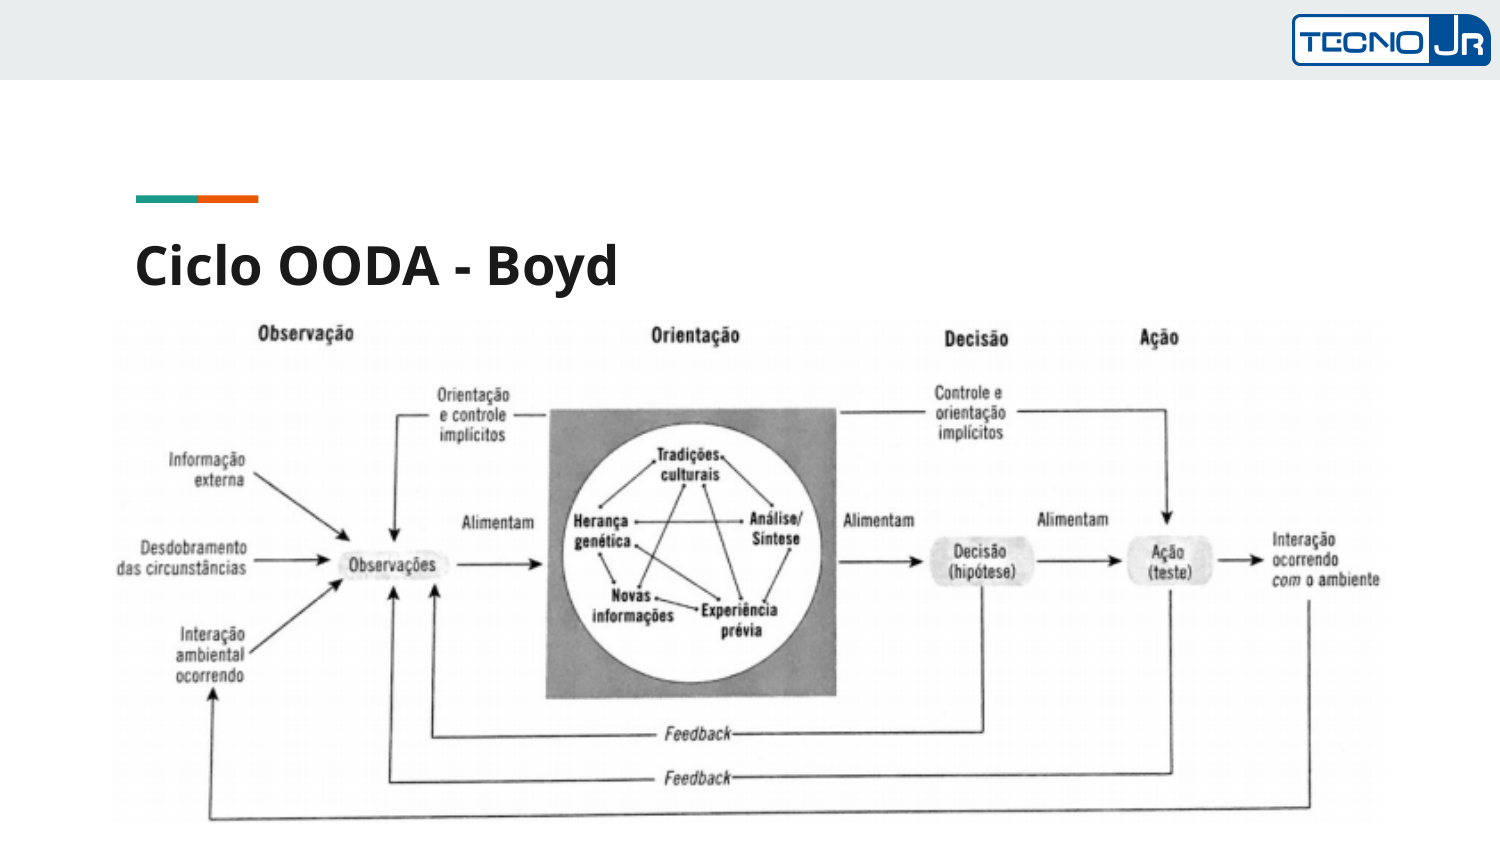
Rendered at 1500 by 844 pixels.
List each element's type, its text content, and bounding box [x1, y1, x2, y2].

title Ciclo OODA - Boyd [119, 216, 1381, 305]
picture [111, 320, 1386, 823]
picture [1292, 14, 1491, 66]
